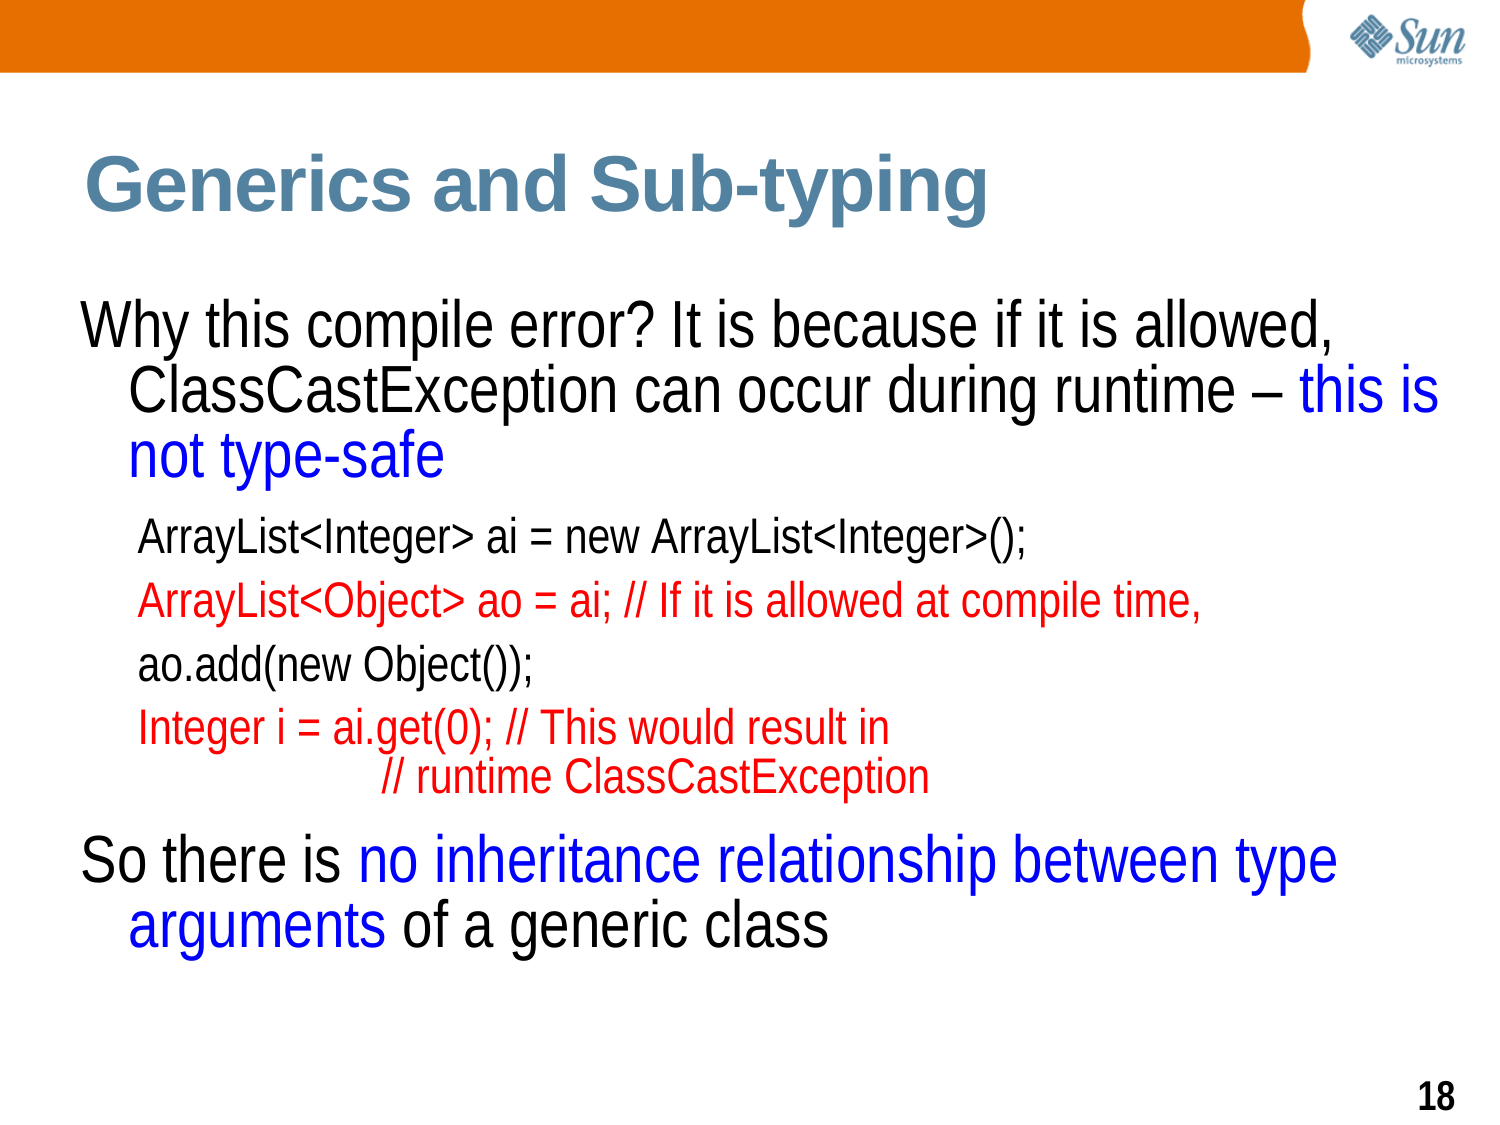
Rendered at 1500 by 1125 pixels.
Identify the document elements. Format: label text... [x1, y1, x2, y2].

list Why this compile error? It is because if it is allowed, ClassCastException can occur during runtime – this is not type-safe ArrayList<Integer> ai = new ArrayList<Integer>(); ArrayList<Object> ao = ai; // If it is allowed at compile time, ao.add(new Object()); Integer i = ai.get(0); // This would result in // runtime ClassCastException So there is no inheritance relationship between type arguments of a generic class [46, 287, 1456, 1075]
title Generics and Sub-typing [69, 86, 1371, 287]
picture [0, 0, 1500, 75]
